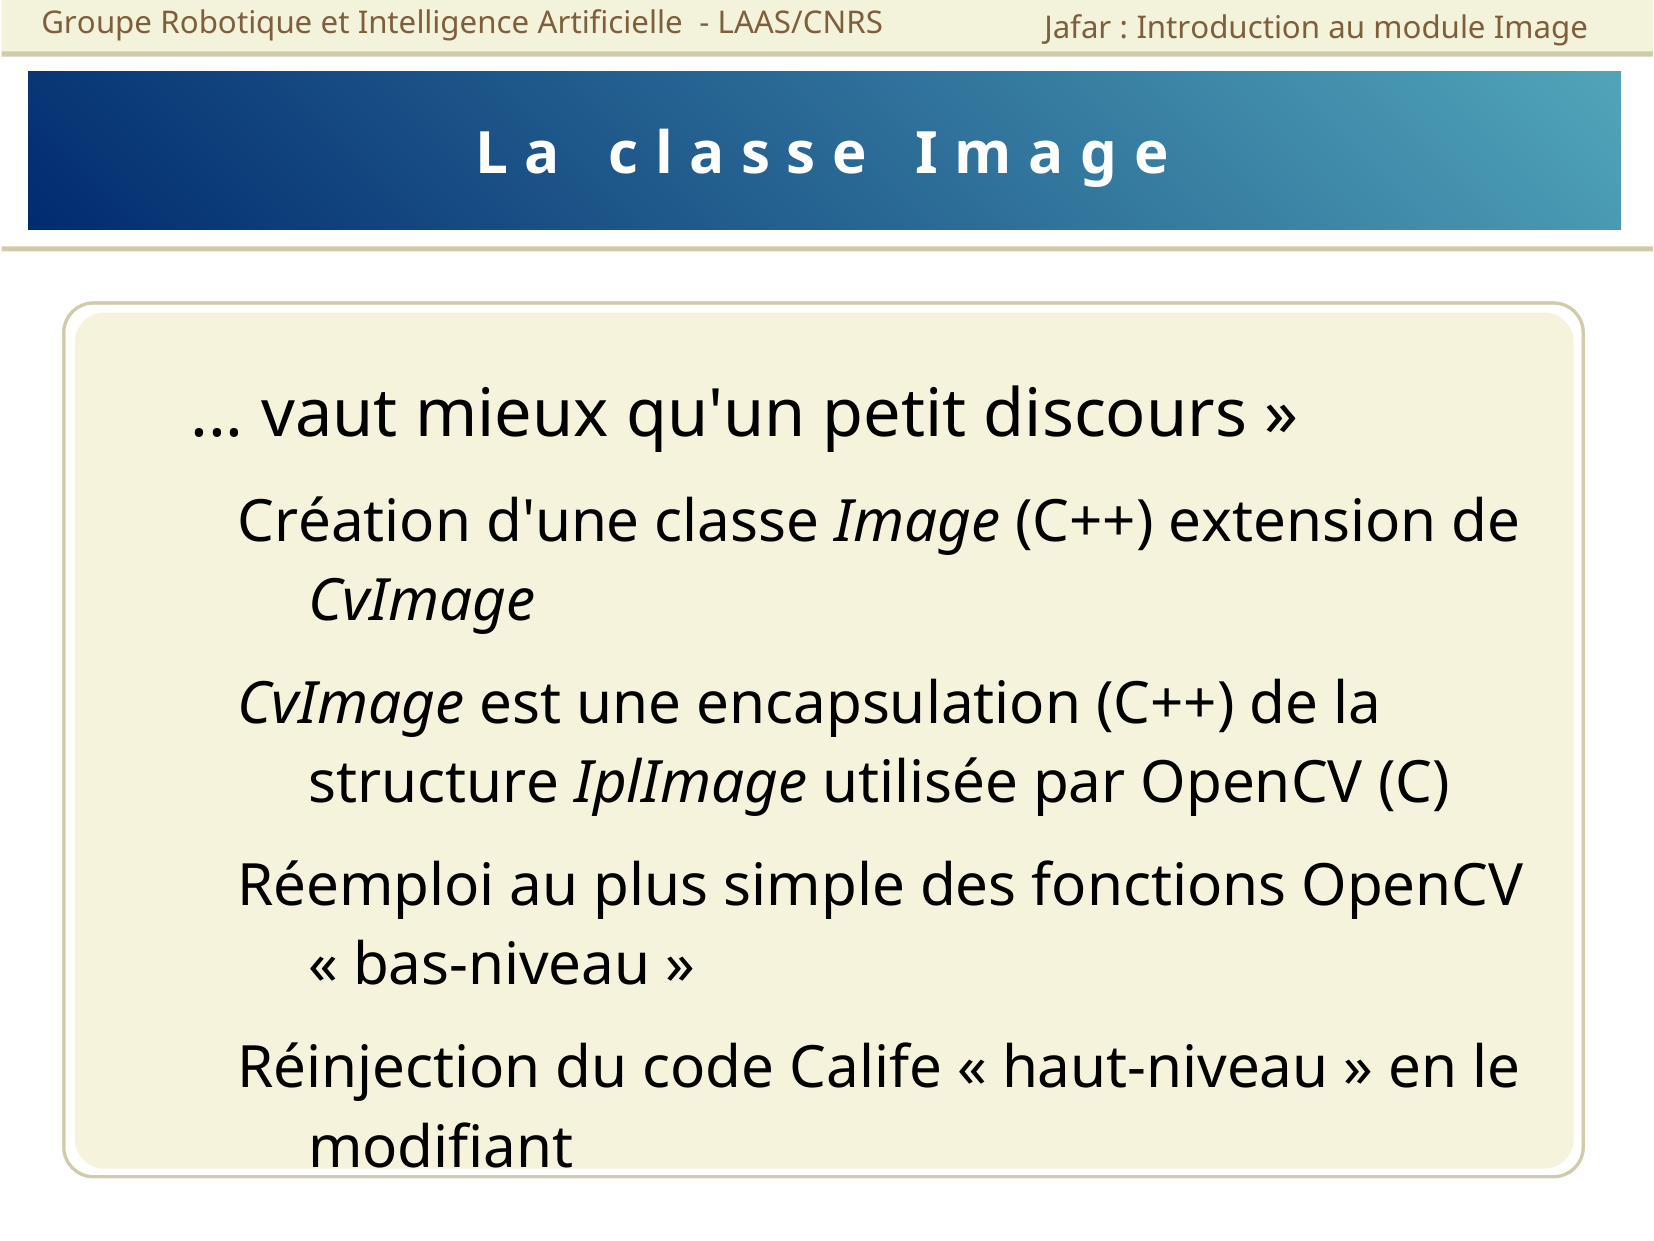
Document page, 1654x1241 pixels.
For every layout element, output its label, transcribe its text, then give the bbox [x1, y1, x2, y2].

title La classe Image [57, 81, 1587, 221]
list ... vaut mieux qu'un petit discours » Création d'une classe Image (C++) extension de CvImage CvImage est une encapsulation (C++) de la structure IplImage utilisée par OpenCV (C) Réemploi au plus simple des fonctions OpenCV « bas-niveau » Réinjection du code Calife « haut-niveau » en le modifiant [178, 364, 1569, 1147]
